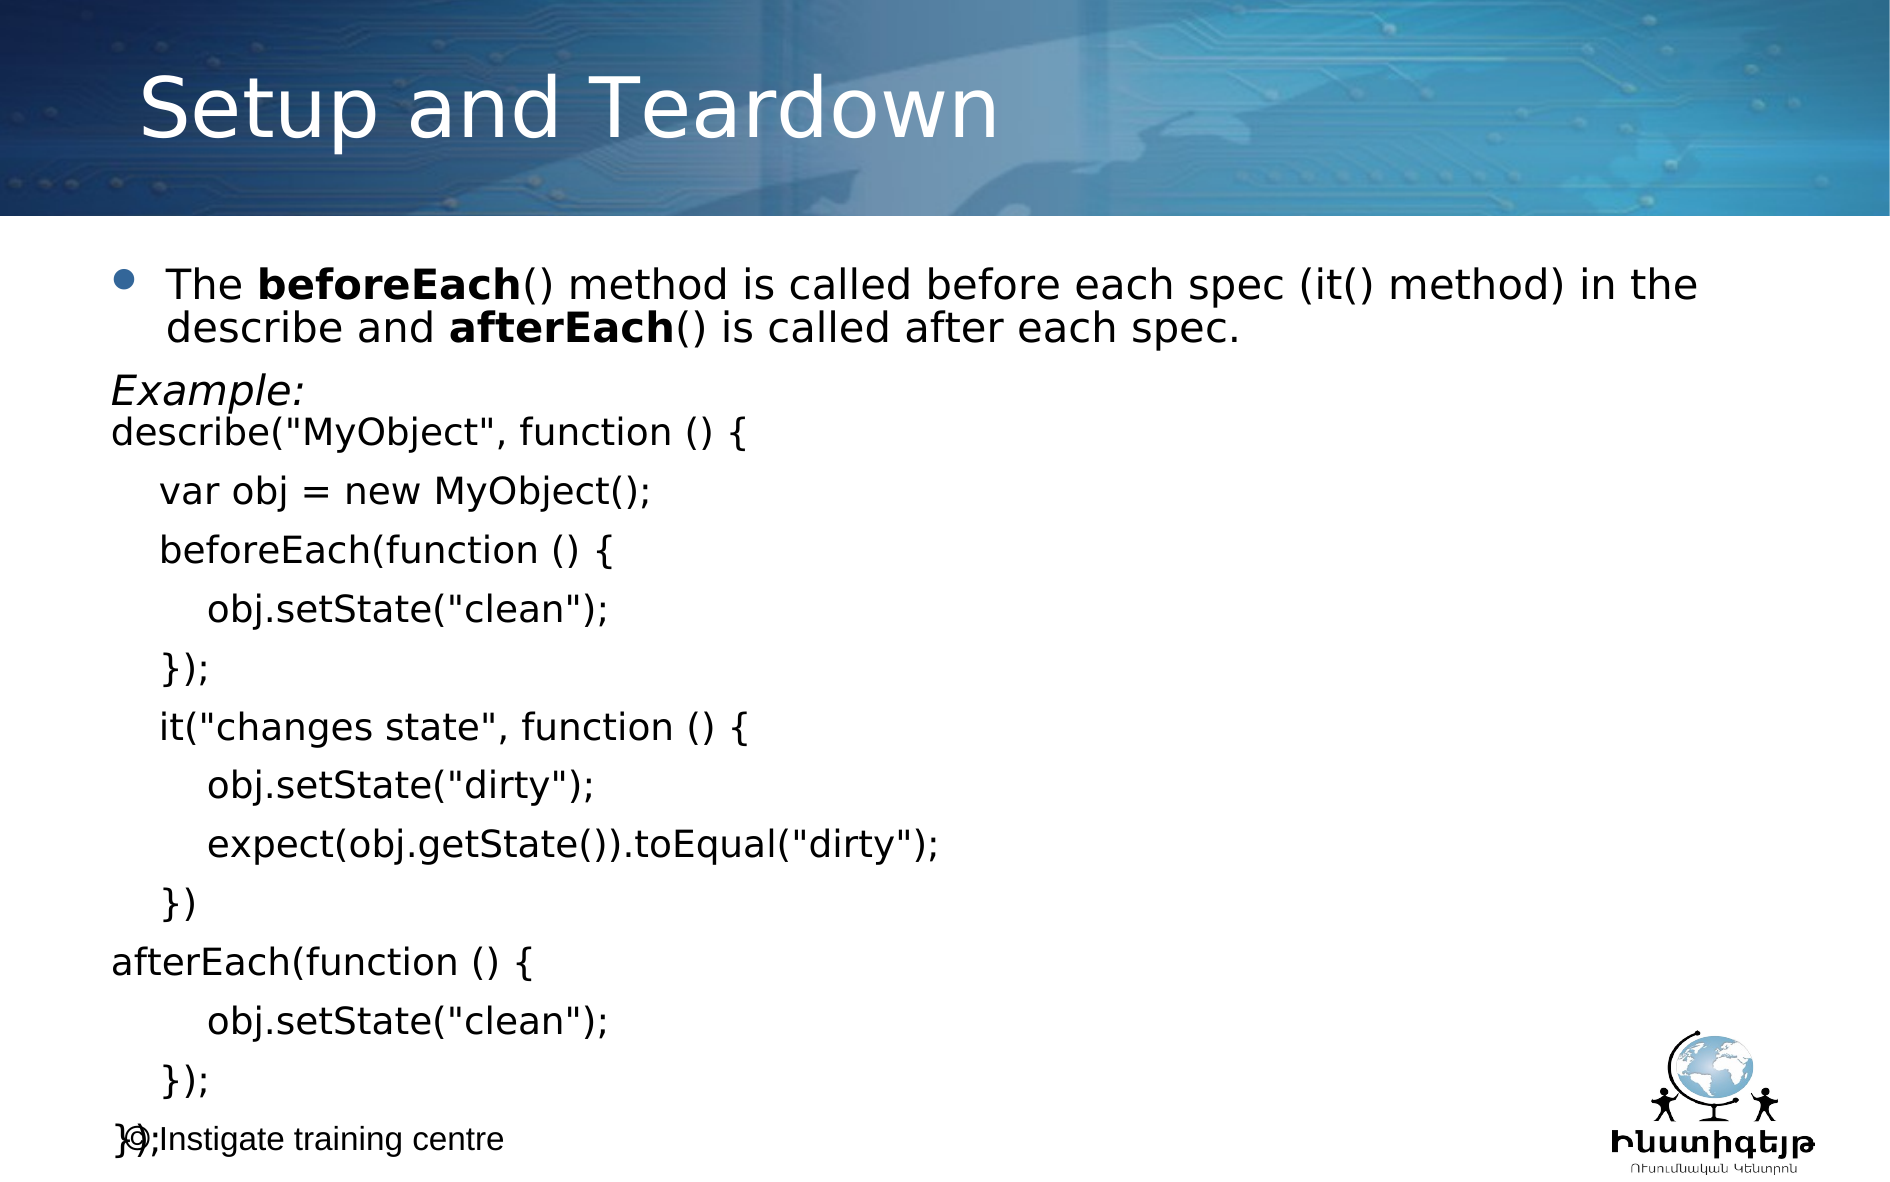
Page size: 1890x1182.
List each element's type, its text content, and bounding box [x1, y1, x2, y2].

picture [1612, 1030, 1815, 1175]
picture [0, 0, 1890, 216]
list The beforeEach() method is called before each spec (it() method) in the describe and afterEach() is called after each spec. Example: describe("MyObject", function () { var obj = new MyObject(); beforeEach(function () { obj.setState("clean"); }); it("changes state", function () { obj.setState("dirty"); expect(obj.getState()).toEqual("dirty"); }) afterEach(function () { obj.setState("clean"); }); }); [110, 264, 1801, 291]
